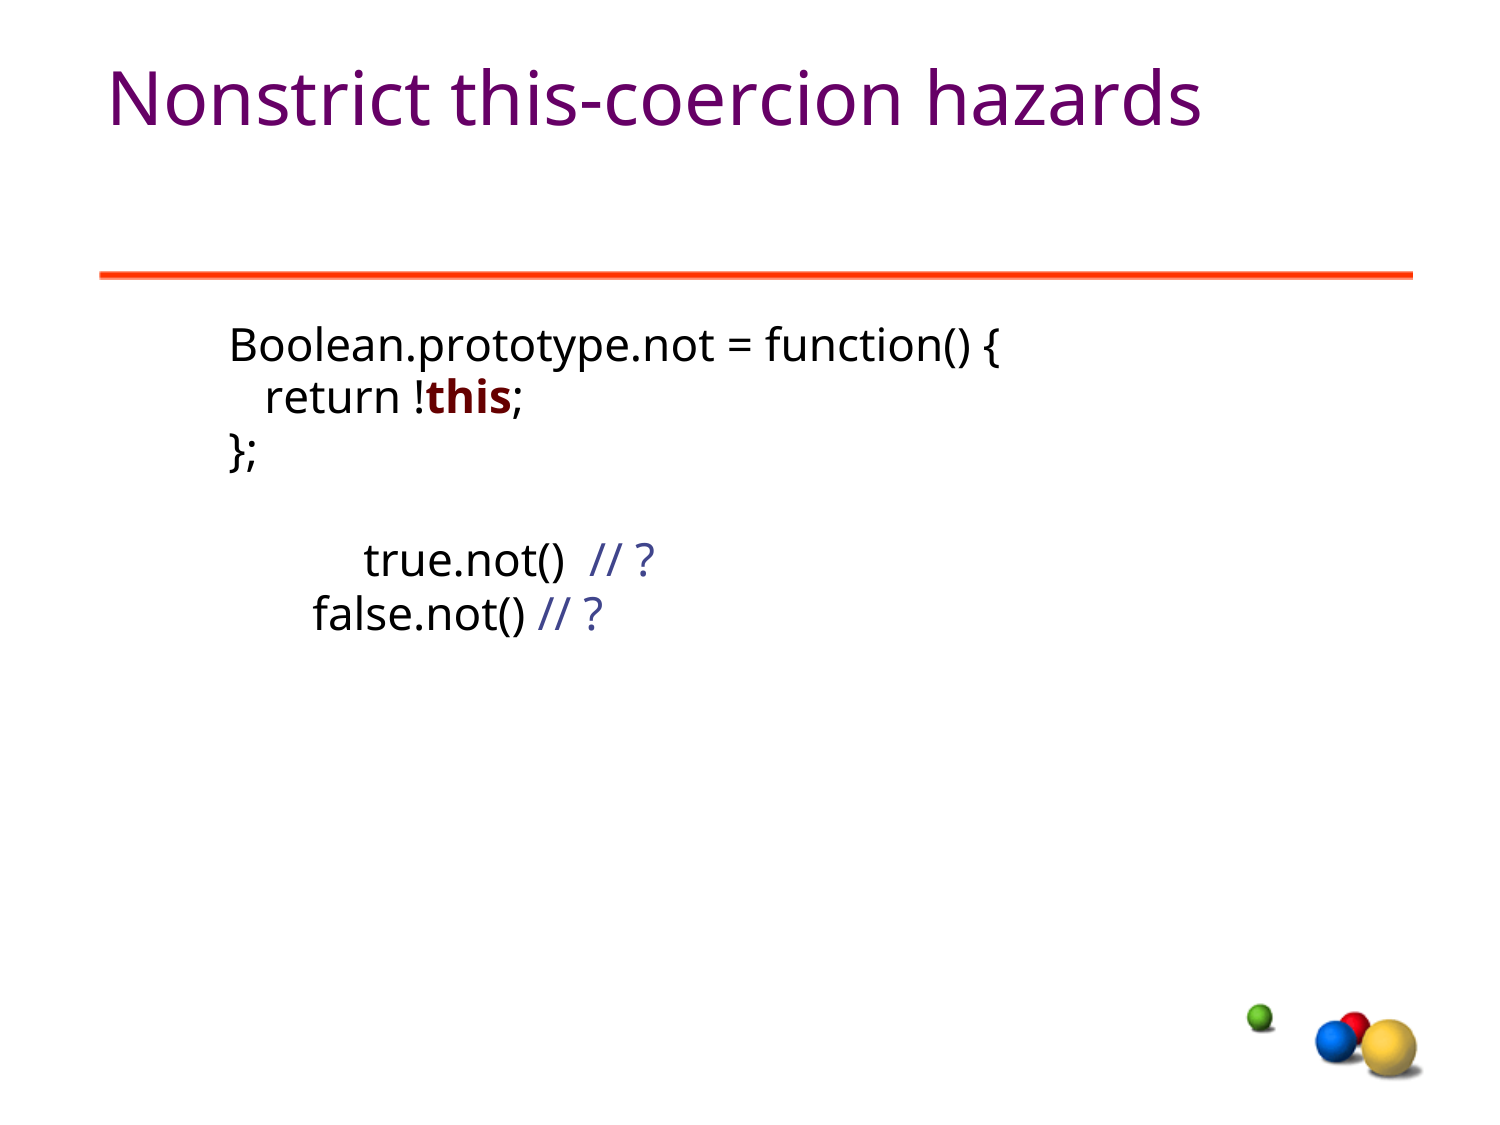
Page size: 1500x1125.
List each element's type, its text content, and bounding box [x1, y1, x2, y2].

title Nonstrict this-coercion hazards [106, 57, 1369, 231]
picture [1224, 999, 1449, 1083]
picture [99, 271, 1413, 280]
subtitle Boolean.prototype.not = function() { return !this; }; true.not() // ? false.not() // ? [144, 320, 1407, 1026]
